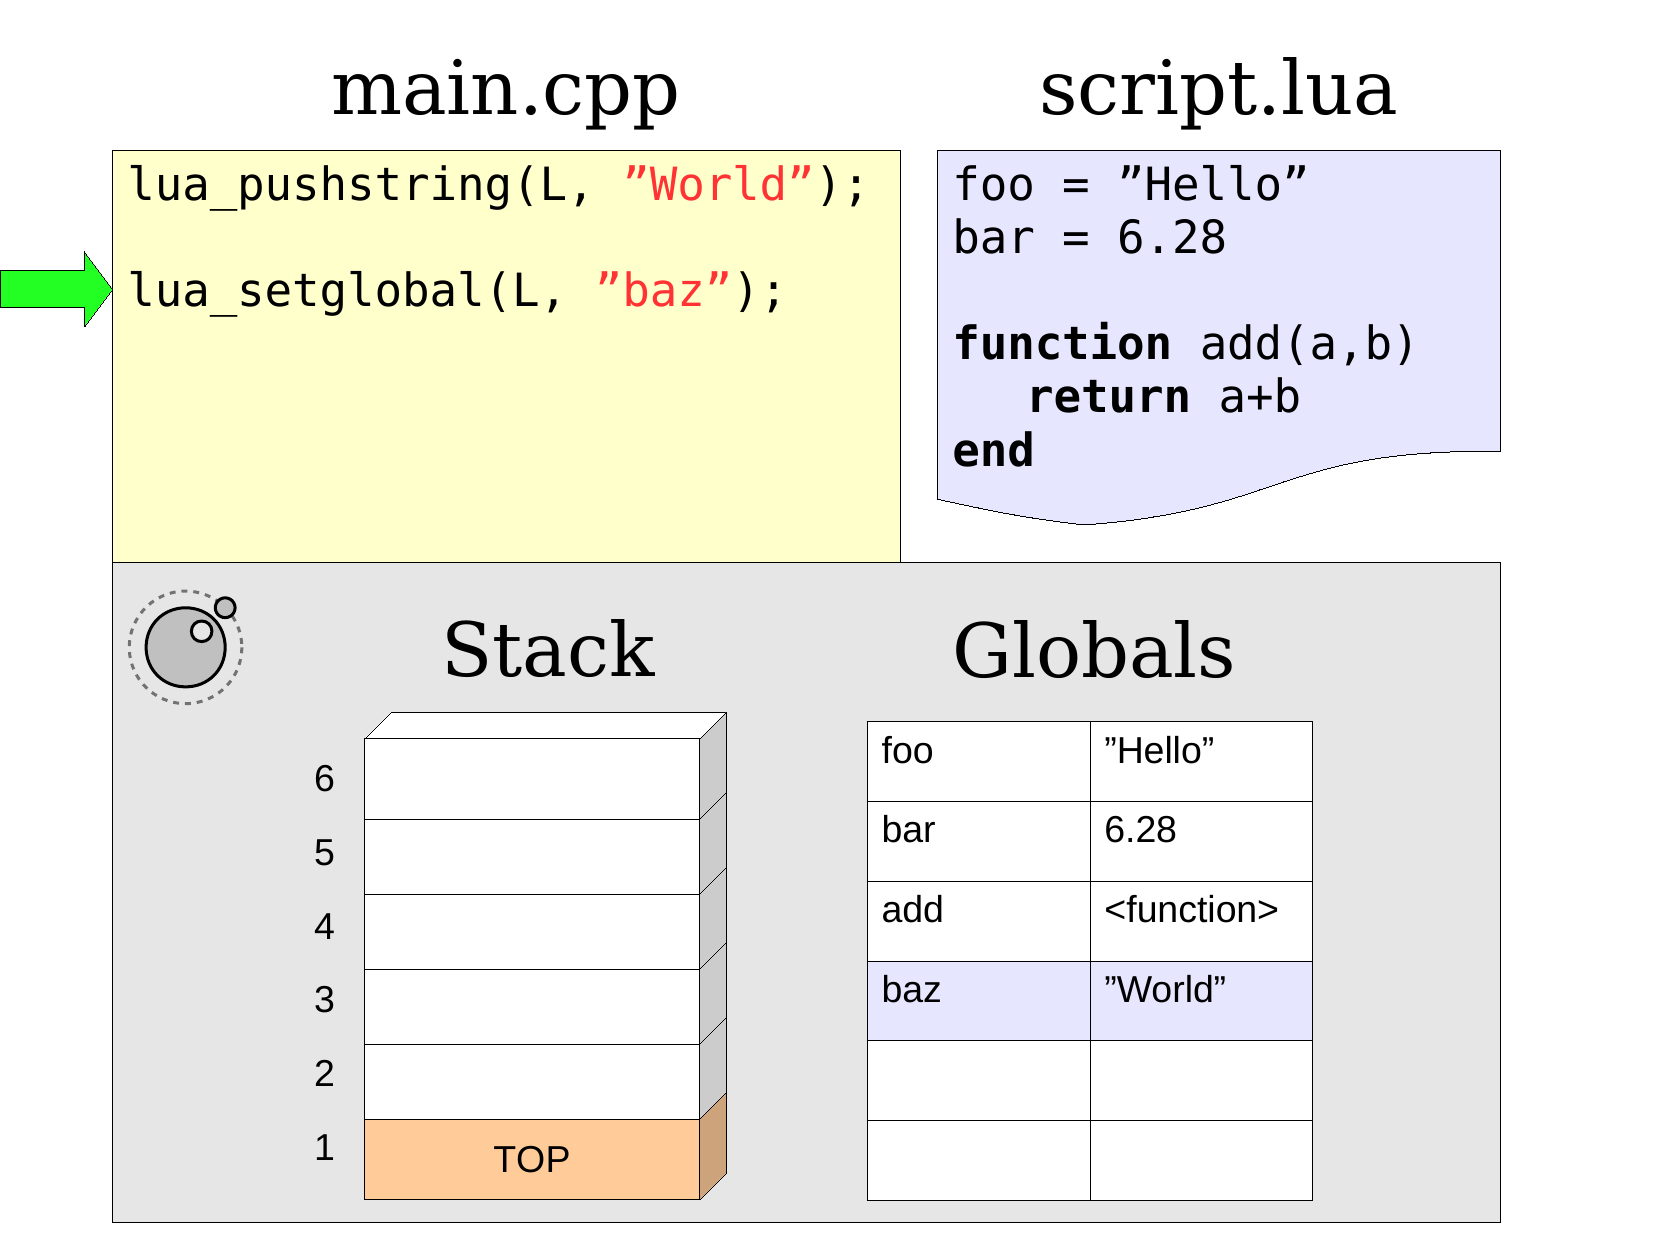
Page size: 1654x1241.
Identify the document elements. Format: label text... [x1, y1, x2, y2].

table_cell [1091, 1041, 1312, 1120]
table_cell [868, 1041, 1090, 1120]
table_cell baz [868, 962, 1090, 1040]
text_box lua_pushstring(L, ”World”); lua_setglobal(L, ”baz”); [112, 150, 901, 563]
text_box foo = ”Hello” bar = 6.28 function add(a,b) return a+b end [937, 150, 1501, 525]
table_cell 2 [300, 1046, 364, 1118]
text_box [112, 562, 1501, 1223]
table_cell [1091, 1121, 1312, 1200]
table_header [727, 751, 787, 824]
table_cell 4 [300, 898, 364, 971]
table_header ”Hello” [1091, 722, 1312, 801]
text_box TOP [364, 1120, 699, 1200]
text_box Stack [426, 599, 670, 702]
table_cell [868, 1121, 1090, 1200]
table_cell ”World” [1091, 962, 1312, 1040]
table_cell 6.28 [1091, 802, 1312, 881]
table_header foo [868, 722, 1090, 801]
table_cell [727, 972, 787, 1045]
table_cell [709, 1119, 787, 1192]
text_box [0, 251, 113, 327]
table_cell 1 [300, 1119, 364, 1192]
table_cell [727, 825, 787, 897]
table_cell bar [868, 802, 1090, 881]
table_cell [727, 1046, 787, 1118]
table_cell 5 [300, 825, 364, 897]
table_header 6 [300, 751, 364, 824]
text_box script.lua [937, 37, 1501, 140]
text_box main.cpp [112, 37, 901, 140]
table_cell <function> [1091, 882, 1312, 961]
table_cell [727, 898, 787, 971]
table_cell 3 [300, 972, 364, 1045]
table_cell add [868, 882, 1090, 961]
text_box Globals [937, 600, 1252, 713]
